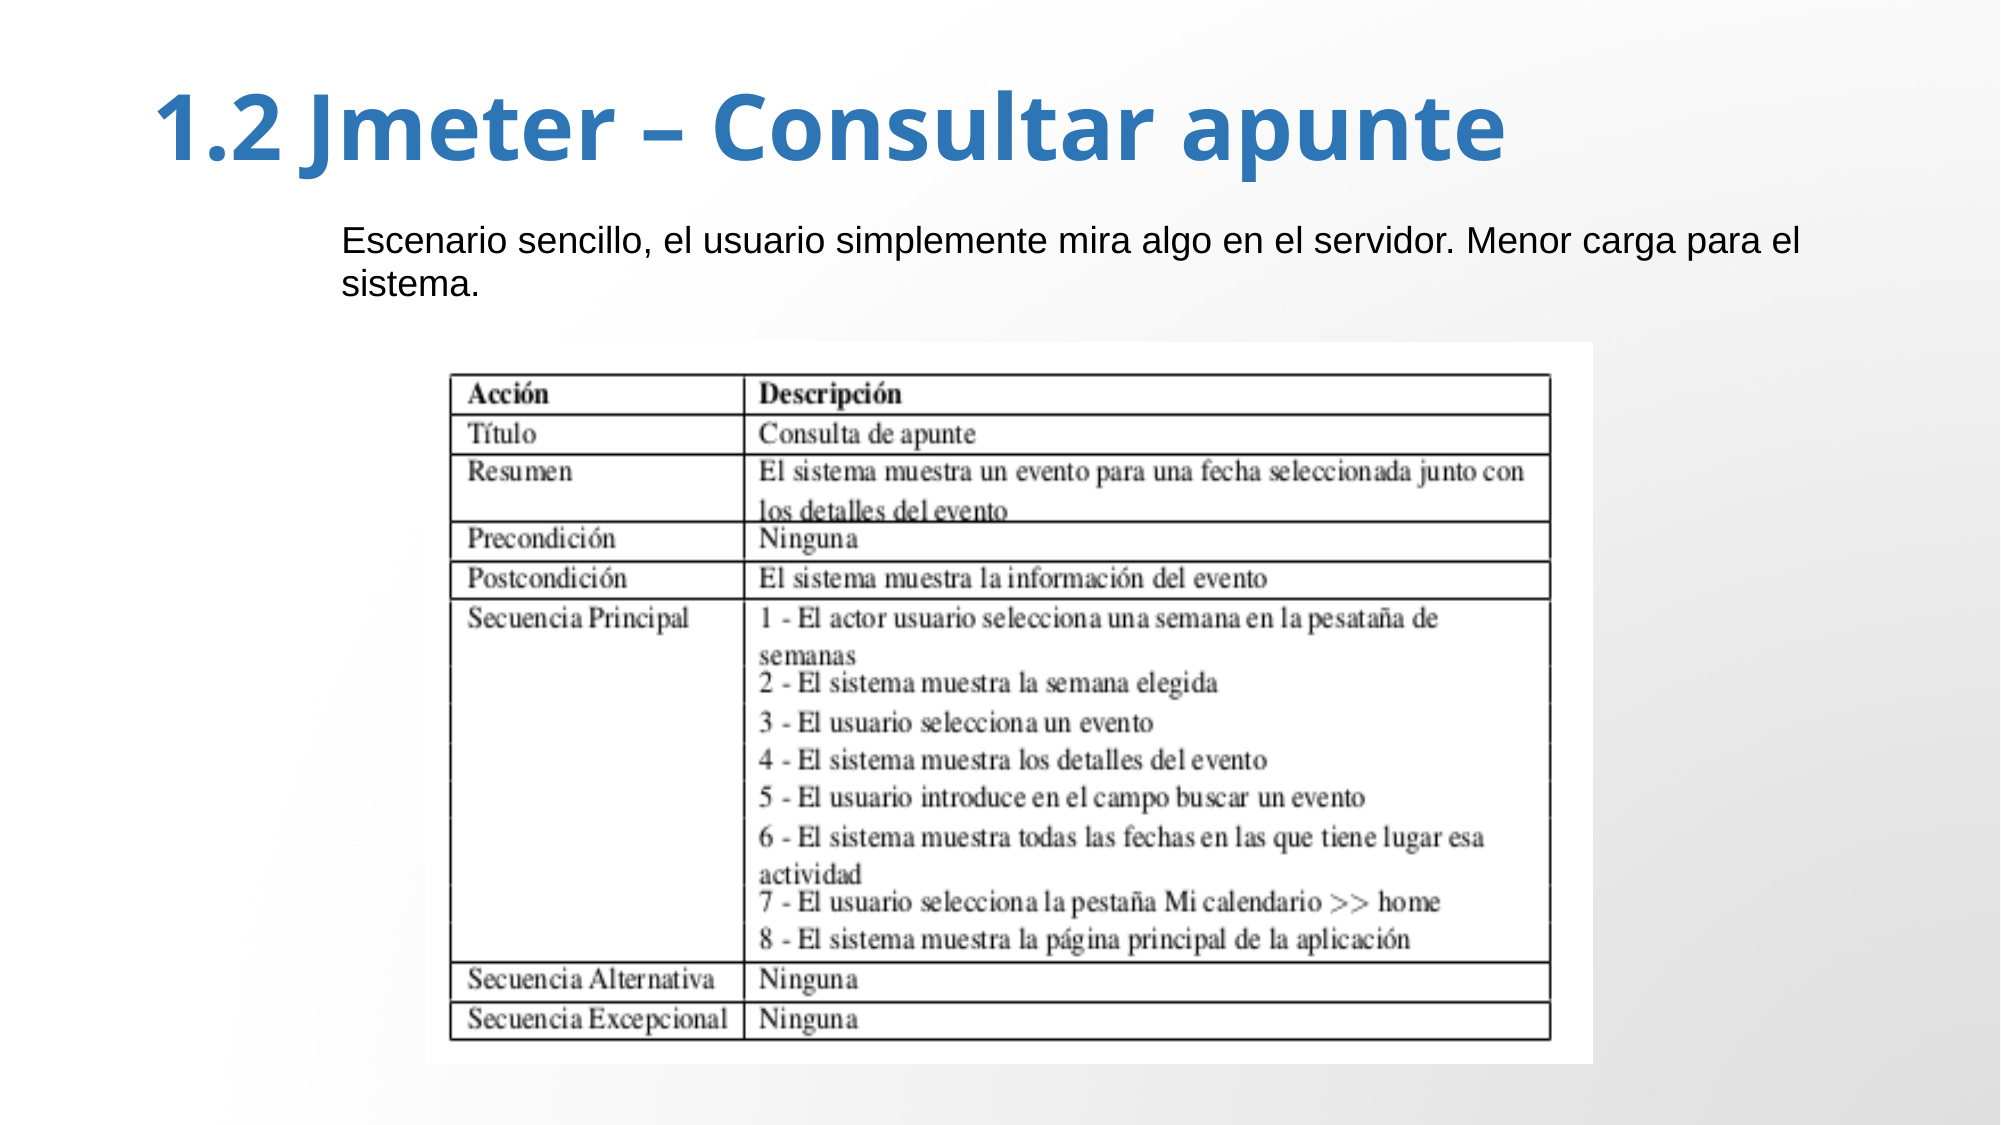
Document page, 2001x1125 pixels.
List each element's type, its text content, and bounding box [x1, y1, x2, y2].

picture [0, 0, 2001, 1125]
text_box 1.2 Jmeter – Consultar apunte [137, 17, 1863, 236]
text_box Escenario sencillo, el usuario simplemente mira algo en el servidor. Menor carga para el sistema. [326, 212, 1890, 331]
